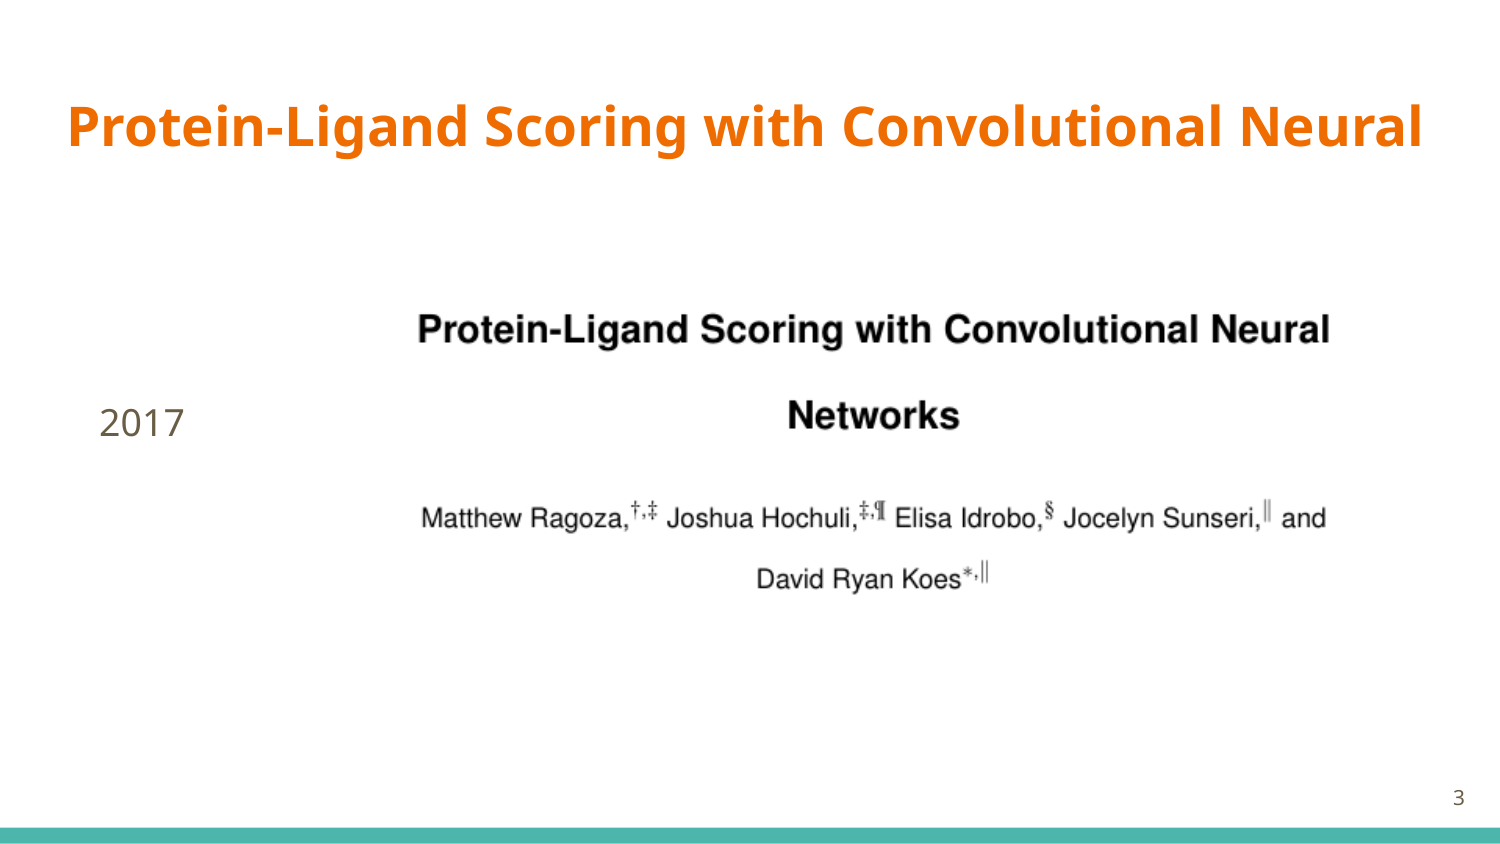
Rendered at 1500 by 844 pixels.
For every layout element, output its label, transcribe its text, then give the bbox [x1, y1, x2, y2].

picture [347, 252, 1418, 626]
text_box 2017 [84, 383, 347, 460]
slide_number <number> [1389, 764, 1480, 830]
title Protein-Ligand Scoring with Convolutional Neural [51, 72, 1449, 189]
